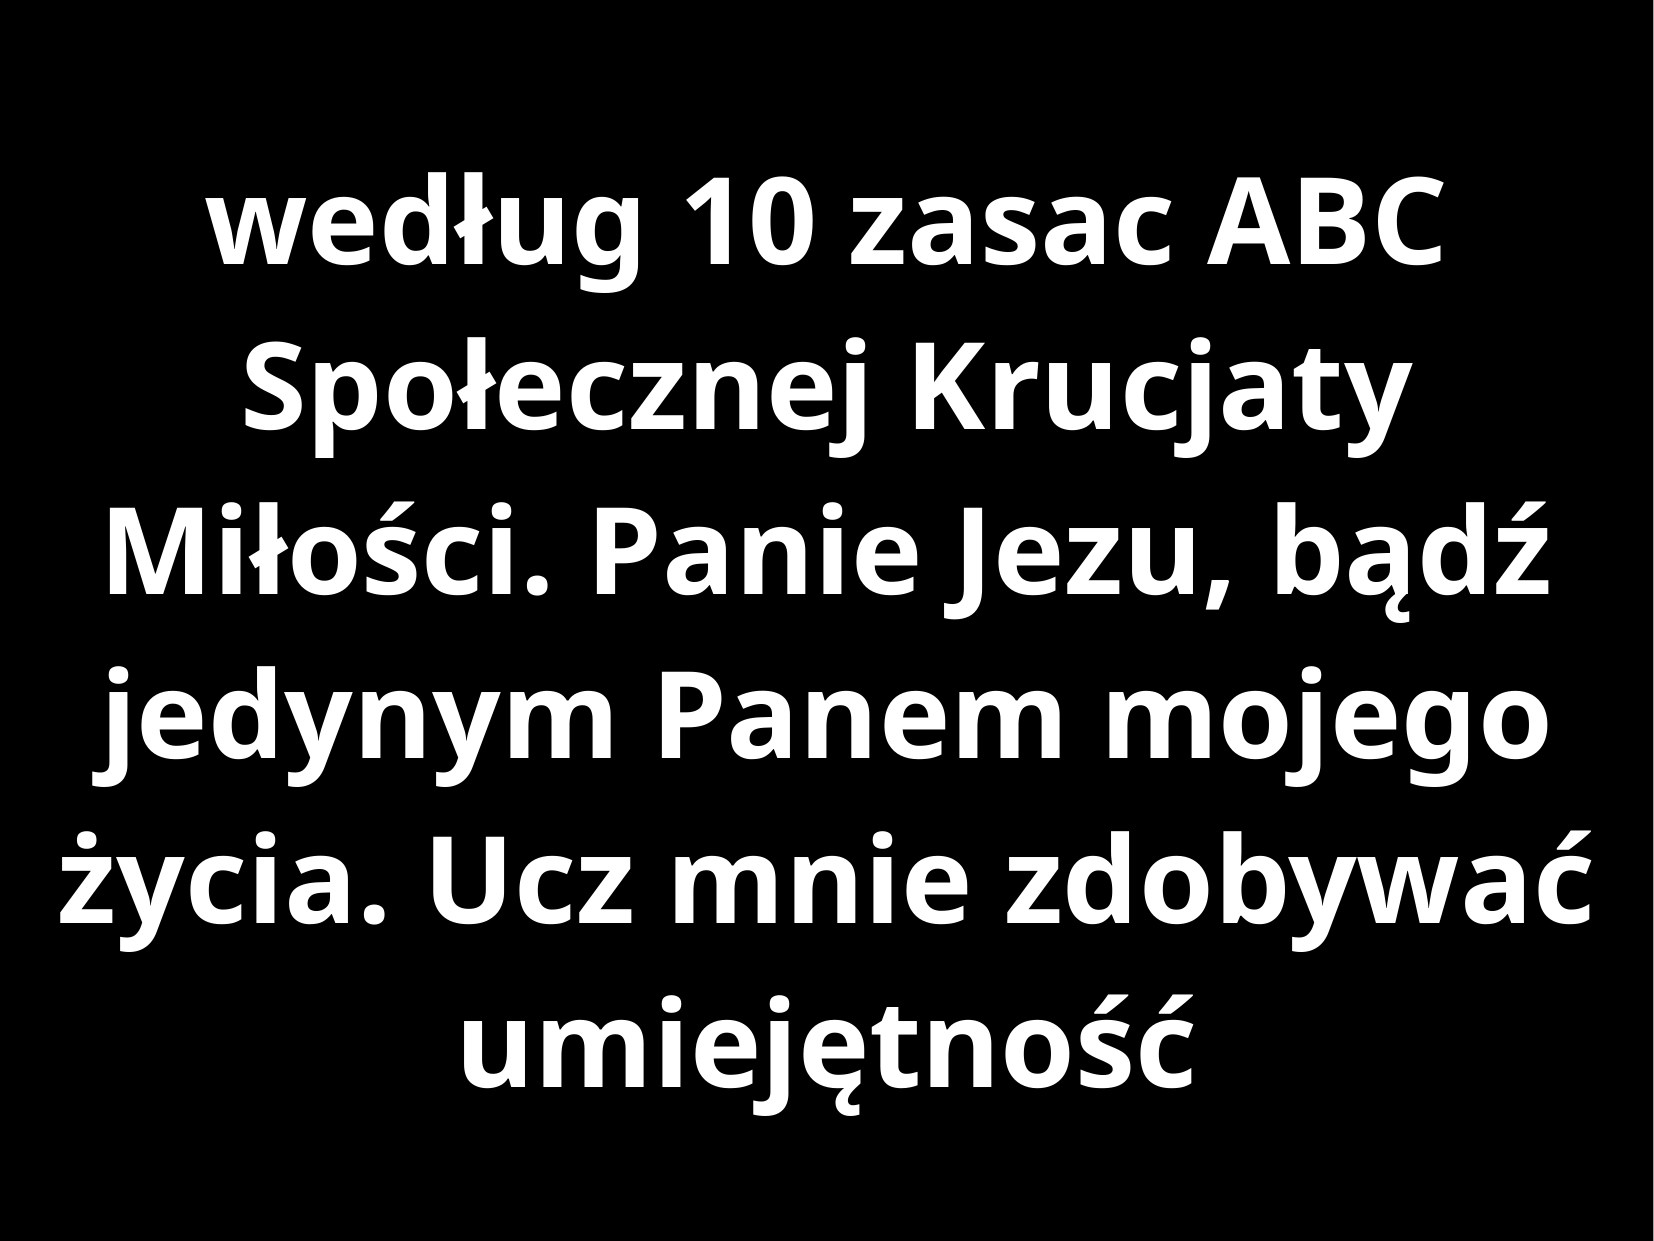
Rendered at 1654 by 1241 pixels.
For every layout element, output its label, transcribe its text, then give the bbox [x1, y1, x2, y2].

title według 10 zasac ABC Społecznej Krucjaty Miłości. Panie Jezu, bądź jedynym Panem mojego życia. Ucz mnie zdobywać umiejętność [0, 0, 1654, 1241]
